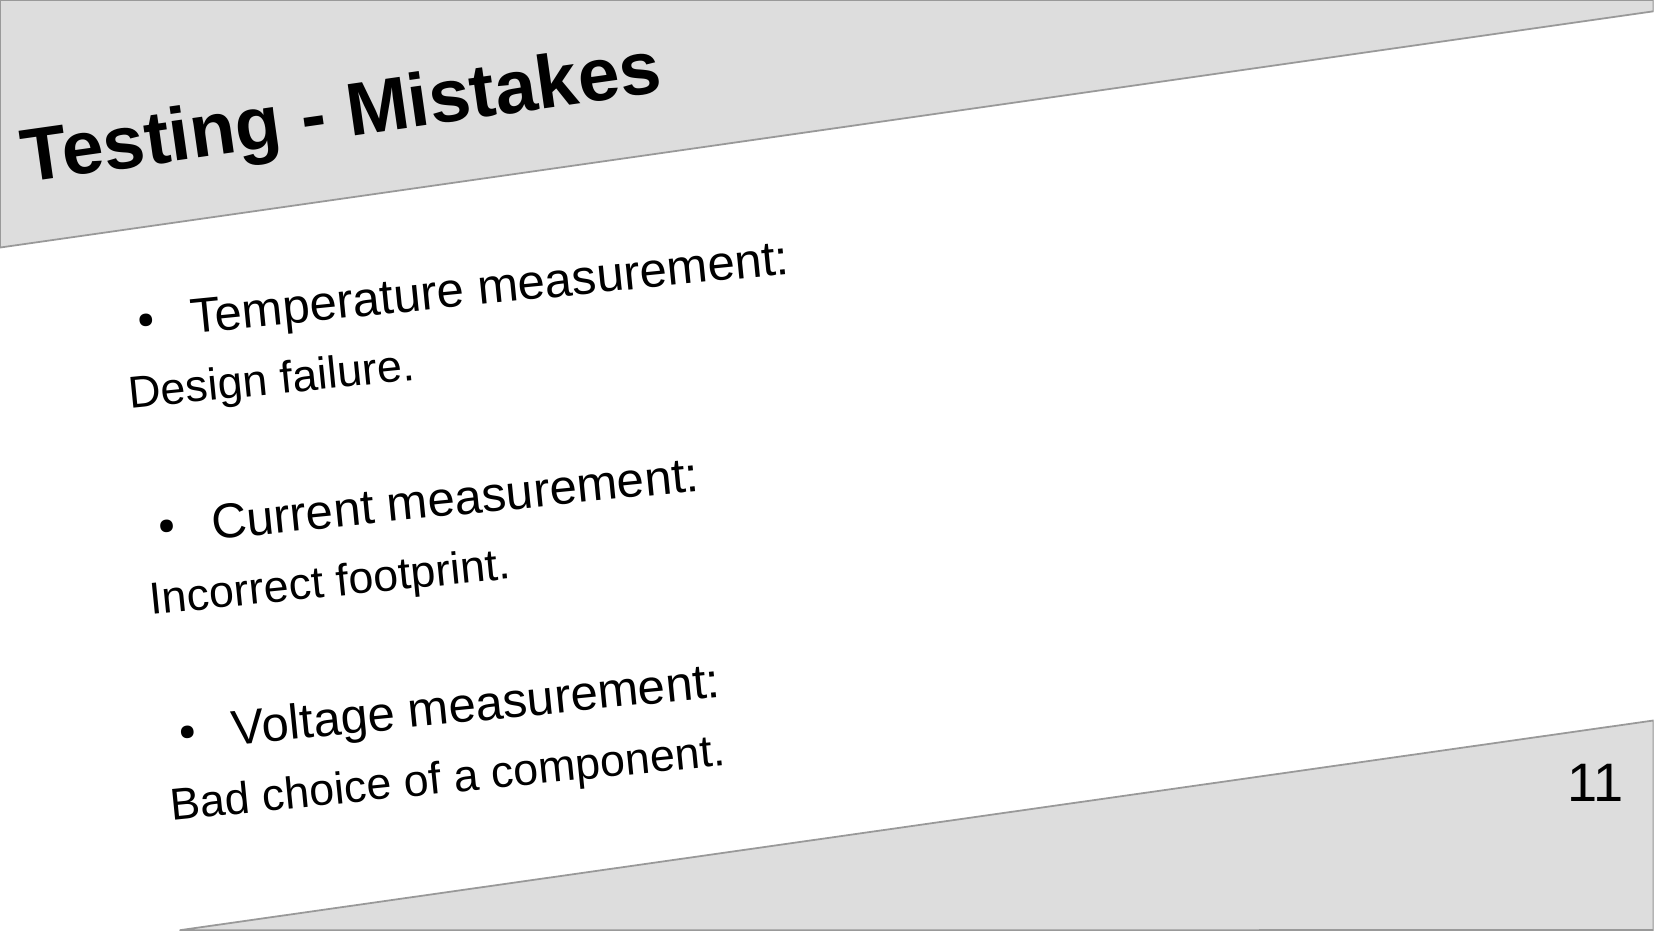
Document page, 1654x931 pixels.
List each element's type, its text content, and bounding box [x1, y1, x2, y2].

title Testing - Mistakes [11, 0, 1495, 235]
list Temperature measurement: Design failure. Current measurement: Incorrect footprint. Voltage measurement: Bad choice of a component. [118, 147, 1654, 834]
